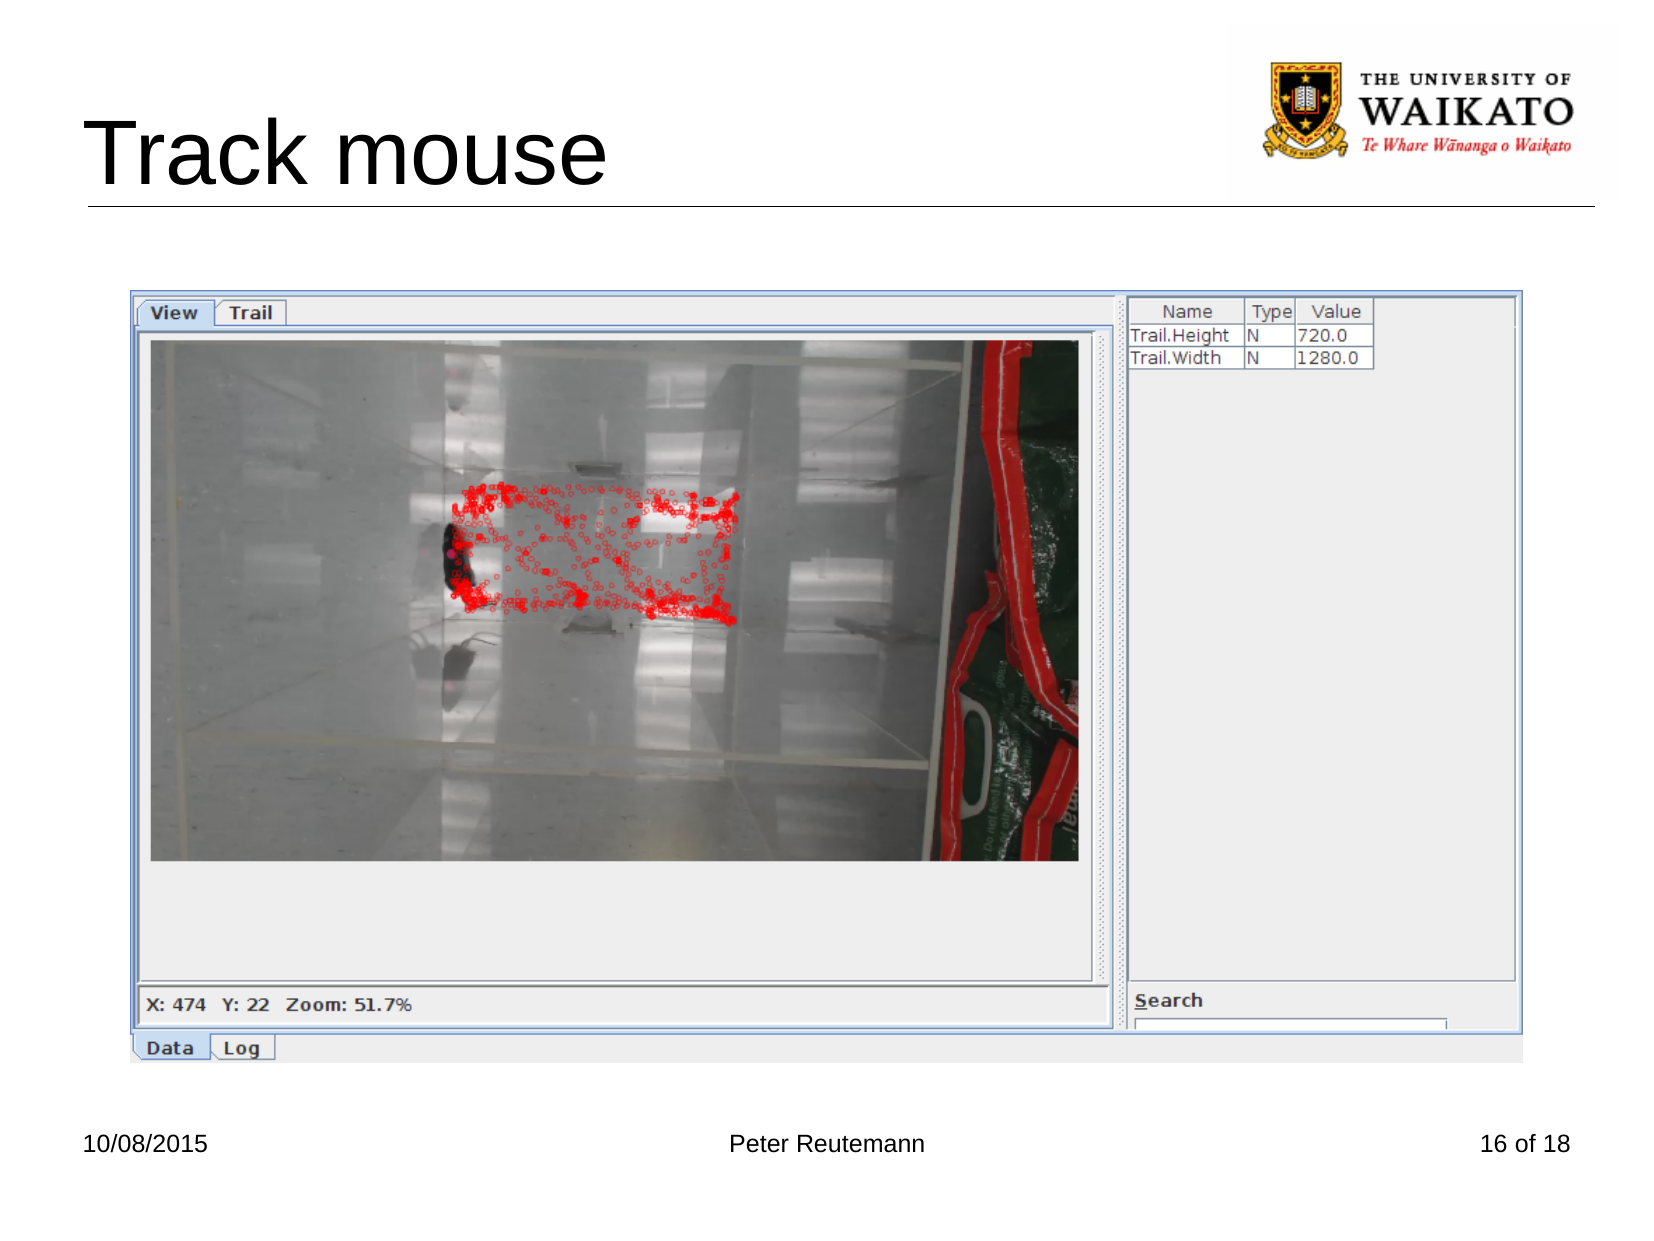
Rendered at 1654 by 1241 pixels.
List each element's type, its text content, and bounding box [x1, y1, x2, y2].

picture [1228, 24, 1619, 201]
picture [130, 290, 1523, 1063]
title Track mouse [82, 49, 1571, 257]
